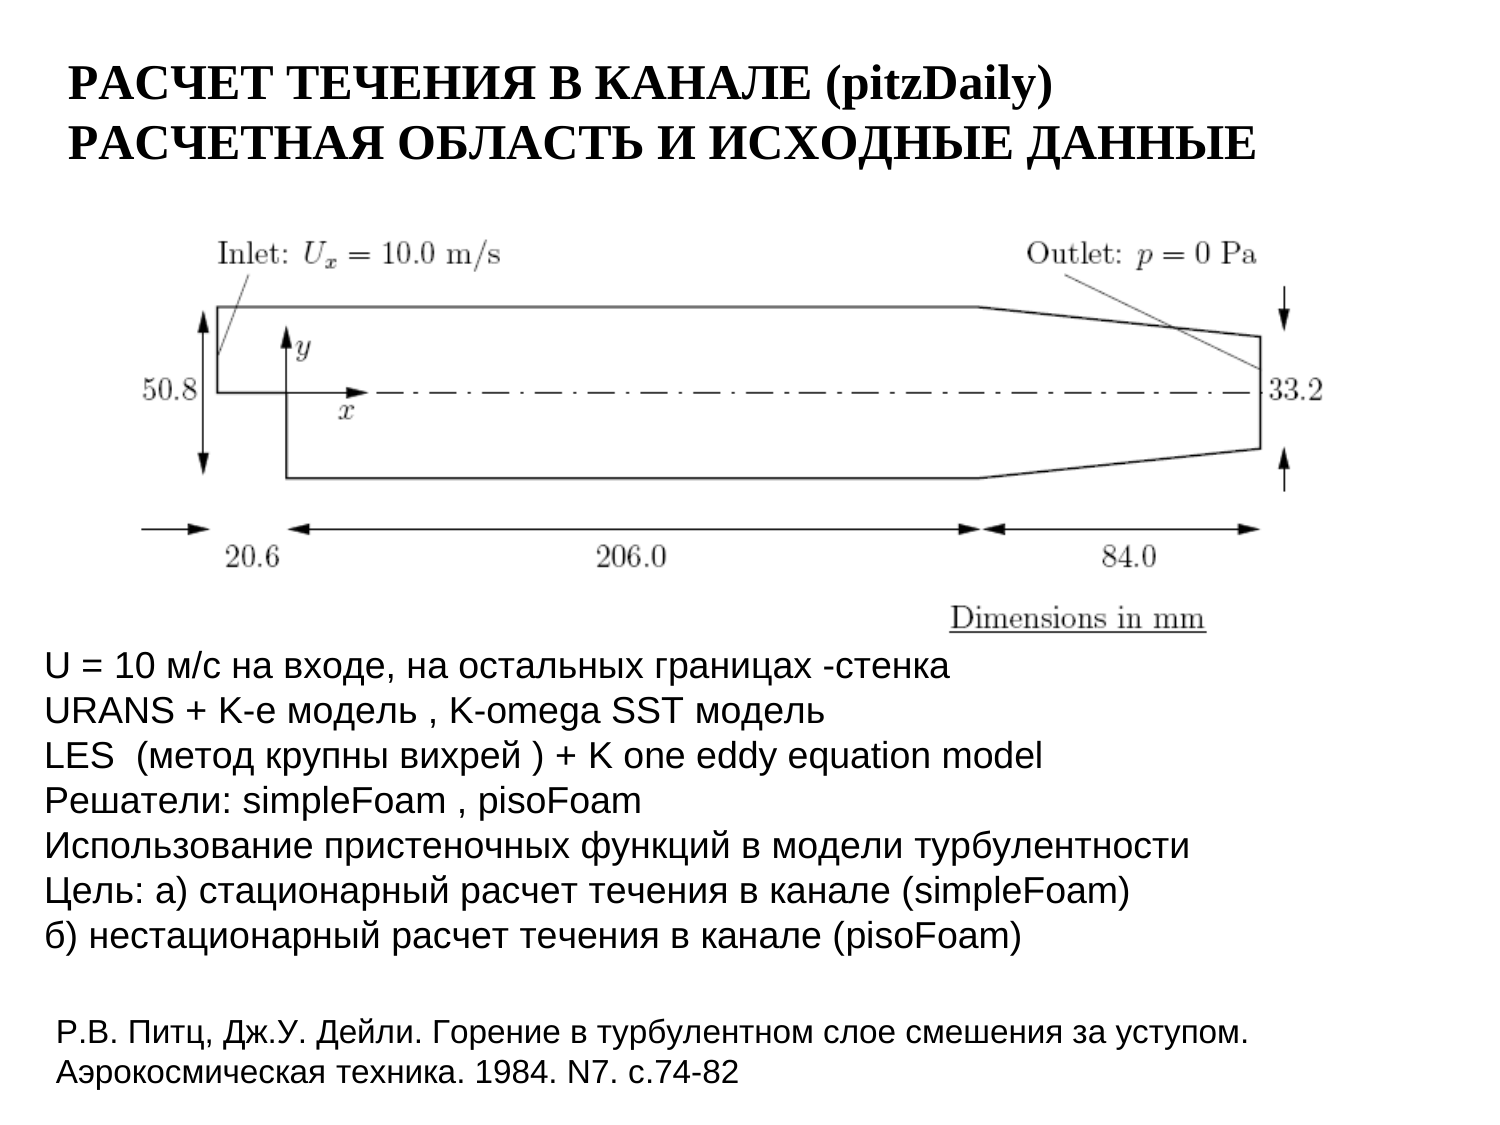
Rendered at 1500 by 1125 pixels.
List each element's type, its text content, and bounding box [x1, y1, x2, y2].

picture [100, 219, 1367, 633]
text_box РАСЧЕТ ТЕЧЕНИЯ В КАНАЛЕ (pitzDaily) РАСЧЕТНАЯ ОБЛАСТЬ И ИСХОДНЫЕ ДАННЫЕ [53, 42, 1436, 209]
text_box Р.В. Питц, Дж.У. Дейли. Горение в турбулентном слое смешения за уступом. Аэрокосмическая техника. 1984. N7. с.74-82 [41, 1002, 1442, 1099]
text_box U = 10 м/c на входе, на остальных границах -стенка URANS + K-e модель , K-omega SST модель LES (метод крупны вихрей ) + K one eddy equation model Решатели: simpleFoam , pisoFoam Использование пристеночных функций в модели турбулентности Цель: а) стационарный расчет течения в канале (simpleFoam) б) нестационарный расчет течения в канале (pisoFoam) [29, 633, 1412, 964]
